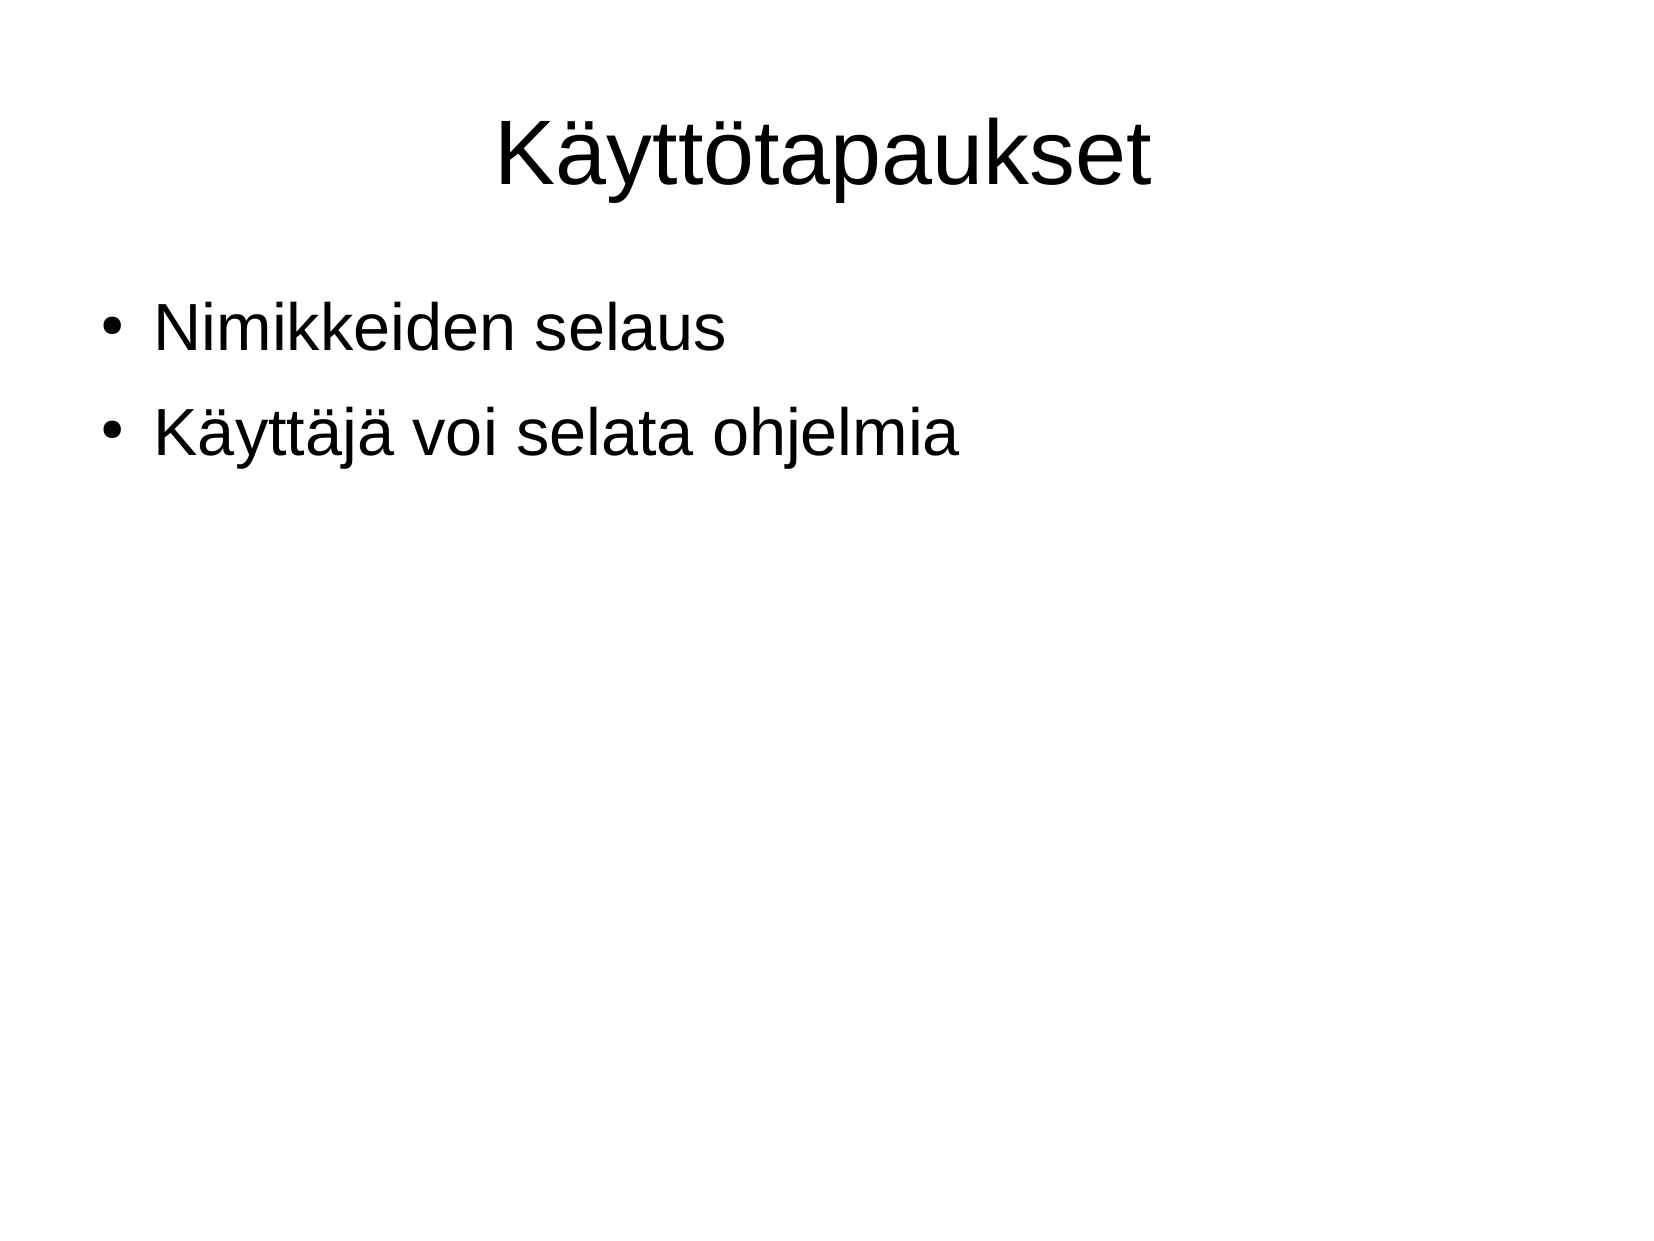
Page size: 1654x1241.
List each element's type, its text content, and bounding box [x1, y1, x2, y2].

title Käyttötapaukset [82, 49, 1571, 257]
list Nimikkeiden selaus Käyttäjä voi selata ohjelmia [82, 290, 1571, 1010]
